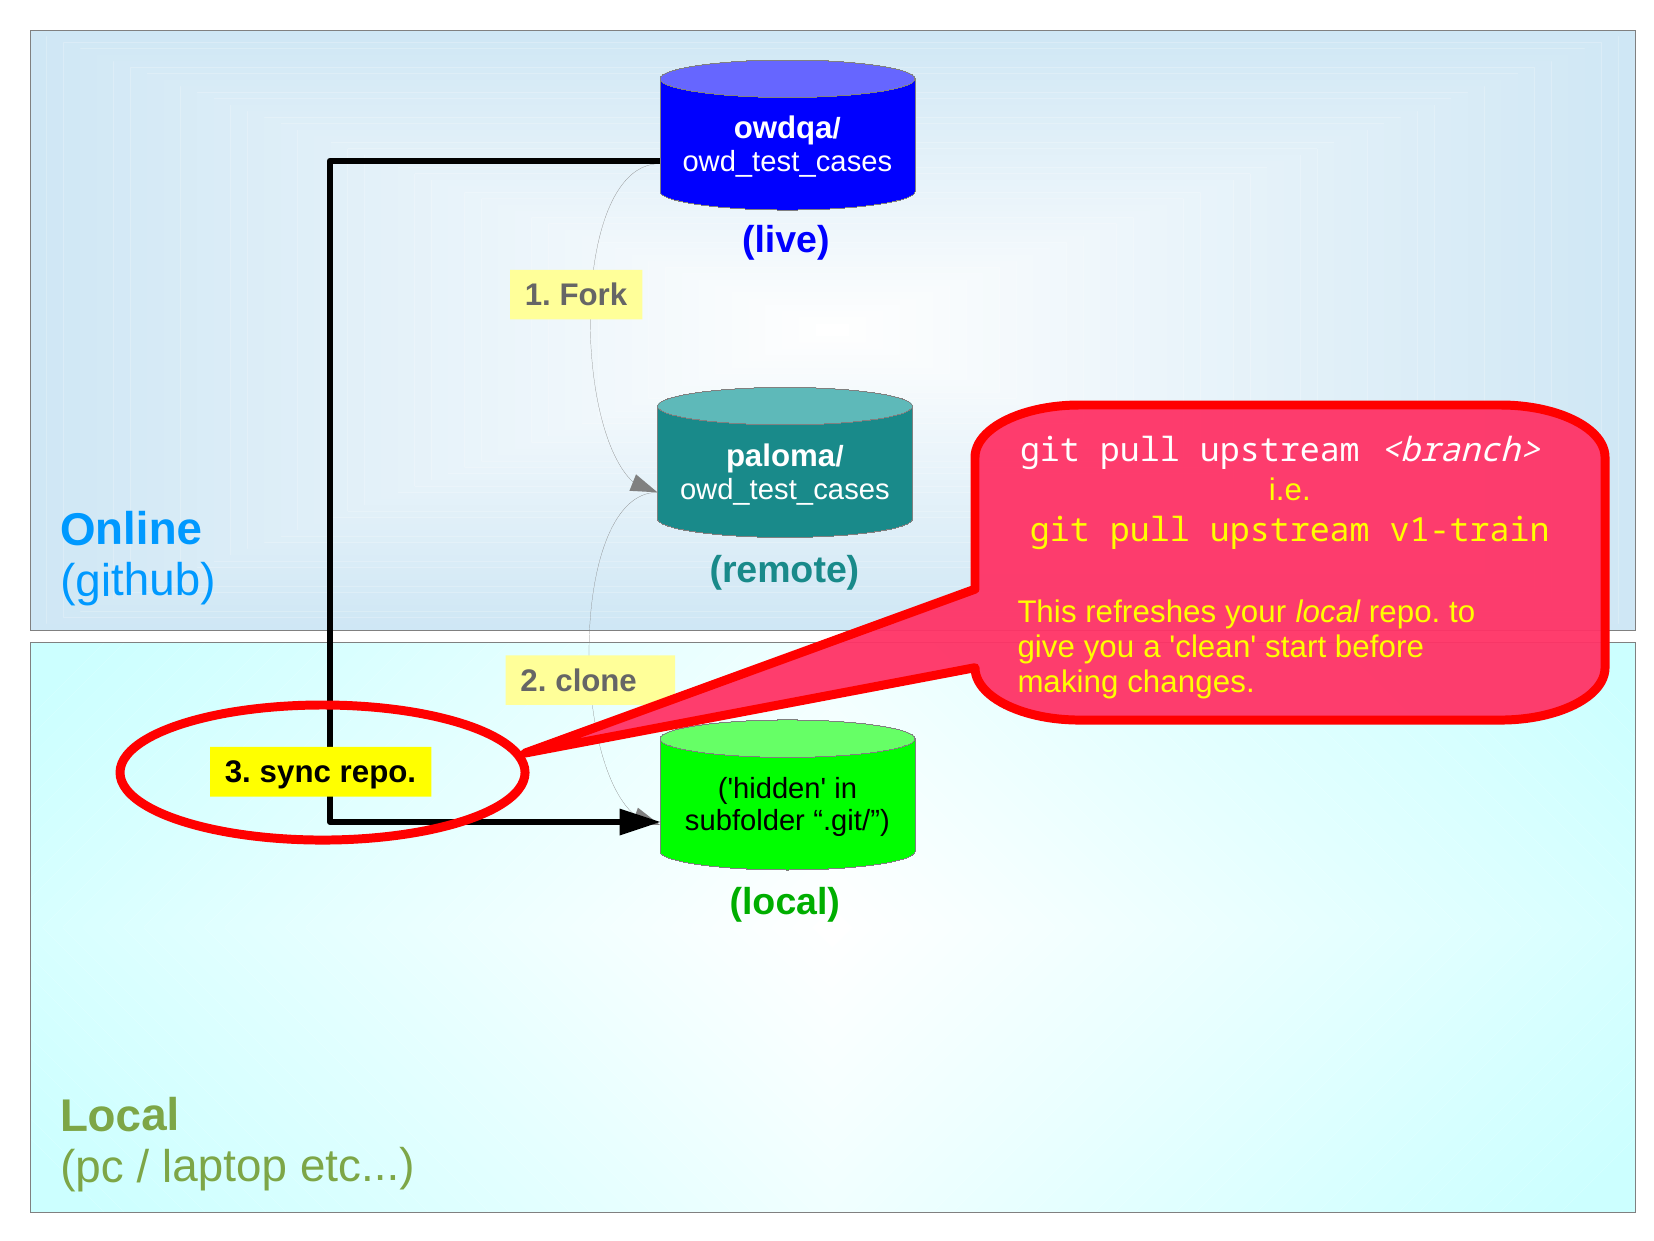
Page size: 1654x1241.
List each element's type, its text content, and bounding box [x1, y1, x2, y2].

text_box [333, 710, 520, 819]
text_box (local) [714, 873, 856, 930]
text_box [333, 642, 629, 819]
text_box [593, 705, 654, 726]
text_box [125, 710, 426, 835]
text_box [30, 30, 1636, 631]
text_box 1. Fork [510, 269, 643, 320]
text_box [590, 642, 827, 697]
text_box [30, 642, 1636, 1213]
text_box 2. clone [505, 655, 676, 705]
text_box [333, 164, 649, 631]
text_box (live) [727, 210, 845, 268]
text_box ('hidden' in subfolder “.git/”) [660, 739, 916, 871]
text_box paloma/ owd_test_cases [657, 408, 913, 538]
text_box owdqa/ owd_test_cases [660, 79, 916, 210]
text_box Online (github) [45, 495, 231, 614]
text_box 3. sync repo. [210, 746, 432, 797]
text_box (remote) [694, 540, 875, 598]
text_box Local (pc / laptop etc...) [45, 1080, 430, 1200]
text_box git pull upstream <branch> i.e. git pull upstream v1-train This refreshes your local repo. to give you a 'clean' start before making changes. [525, 405, 1606, 754]
